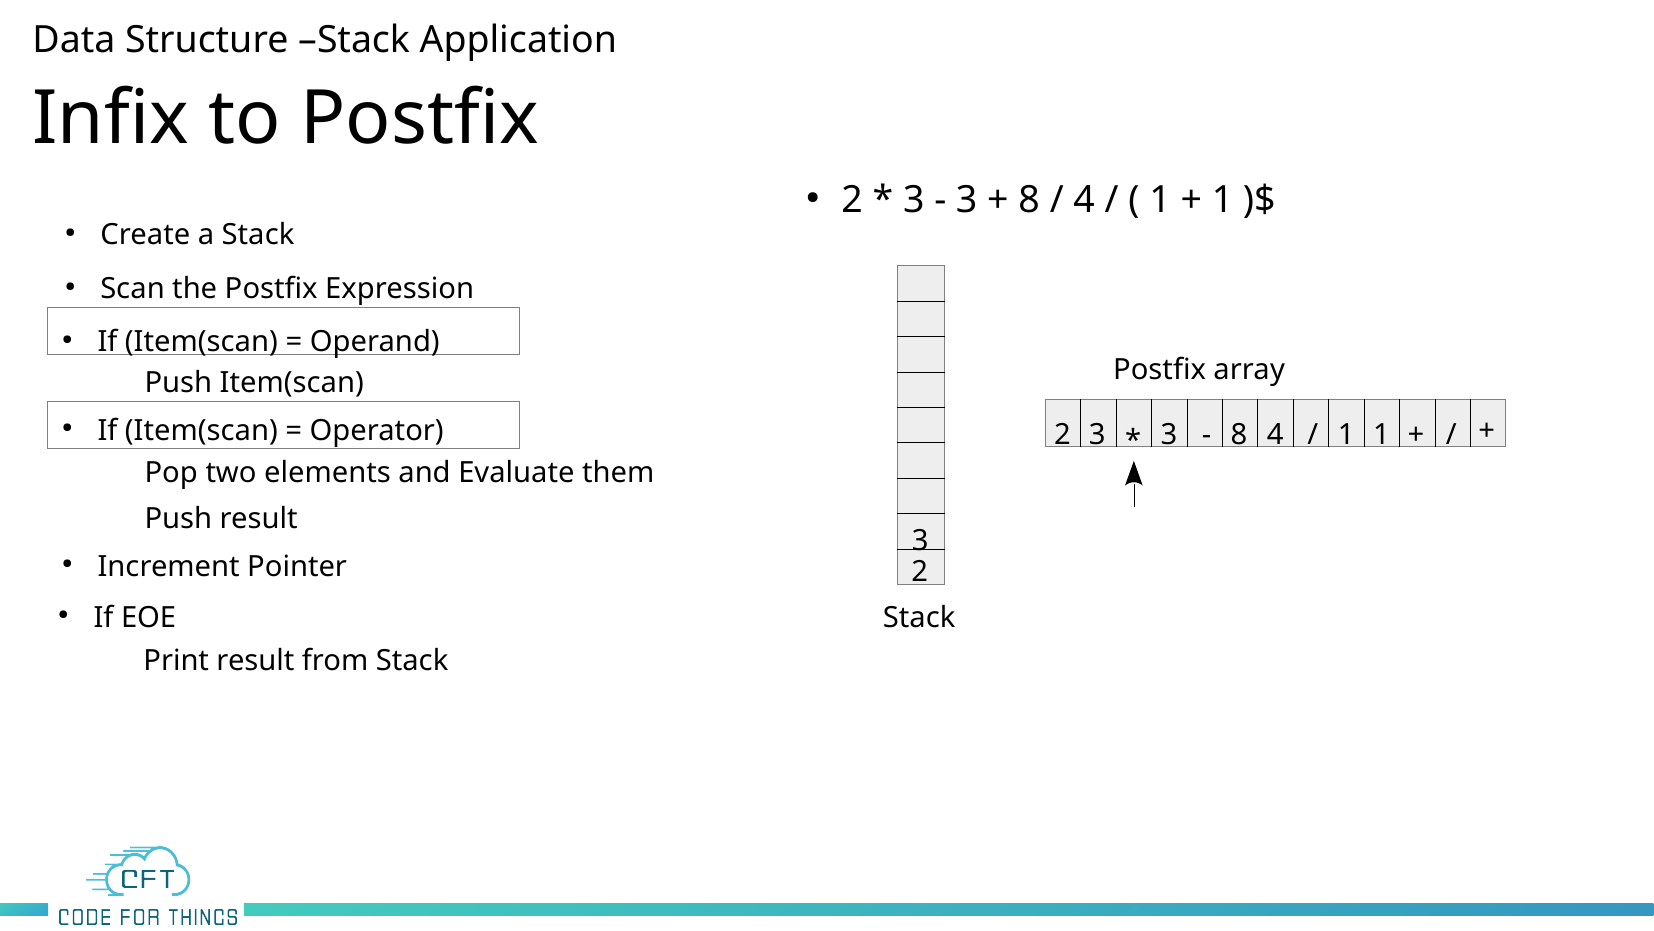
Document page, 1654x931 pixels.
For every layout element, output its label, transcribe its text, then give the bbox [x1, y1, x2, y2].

text_box [897, 479, 945, 512]
text_box [897, 265, 945, 301]
text_box [47, 307, 520, 355]
picture [59, 846, 237, 925]
text_box [897, 337, 945, 372]
text_box [1294, 399, 1328, 405]
text_box 2 * 3 - 3 + 8 / 4 / ( 1 + 1 )$ [791, 165, 1377, 225]
text_box If (Item(scan) = Operator) [47, 401, 496, 461]
text_box [1400, 399, 1435, 405]
text_box [897, 302, 945, 336]
title Data Structure –Stack Application Infix to Postfix [32, 12, 1536, 166]
text_box [1258, 399, 1293, 405]
text_box / [1292, 405, 1341, 455]
text_box Push Item(scan) [94, 373, 426, 401]
text_box Increment Pointer [47, 537, 621, 597]
text_box / [1431, 405, 1471, 455]
text_box 3 [897, 512, 946, 562]
text_box [1045, 399, 1080, 405]
text_box [1223, 399, 1257, 405]
text_box 3 [1145, 405, 1187, 455]
text_box 3 [1074, 405, 1123, 455]
text_box 2 [896, 543, 945, 593]
text_box [897, 443, 945, 478]
text_box * [1110, 411, 1159, 461]
text_box 1 [1372, 405, 1407, 455]
text_box 1 [1341, 405, 1372, 455]
text_box If (Item(scan) = Operand) [47, 312, 491, 373]
text_box + [1407, 405, 1431, 455]
text_box 8 [1236, 405, 1252, 455]
text_box 2 [1039, 405, 1074, 455]
text_box 4 [1252, 405, 1292, 455]
text_box - [1187, 405, 1236, 455]
text_box [1329, 399, 1364, 405]
text_box Create a Stack [50, 206, 355, 266]
text_box [496, 401, 520, 449]
text_box Postfix array [1098, 340, 1312, 390]
text_box [897, 408, 945, 442]
text_box Push result [94, 490, 426, 550]
text_box [1436, 399, 1470, 405]
text_box If EOE [43, 588, 375, 638]
text_box Scan the Postfix Expression [50, 259, 537, 319]
text_box [1117, 399, 1151, 411]
text_box [1081, 399, 1116, 405]
text_box + [1463, 401, 1518, 451]
text_box Pop two elements and Evaluate them [94, 443, 709, 502]
text_box [1365, 399, 1399, 405]
text_box [1152, 399, 1187, 405]
text_box Print result from Stack [93, 631, 615, 691]
text_box [897, 373, 945, 407]
text_box Stack [868, 588, 979, 638]
text_box [1188, 399, 1222, 405]
